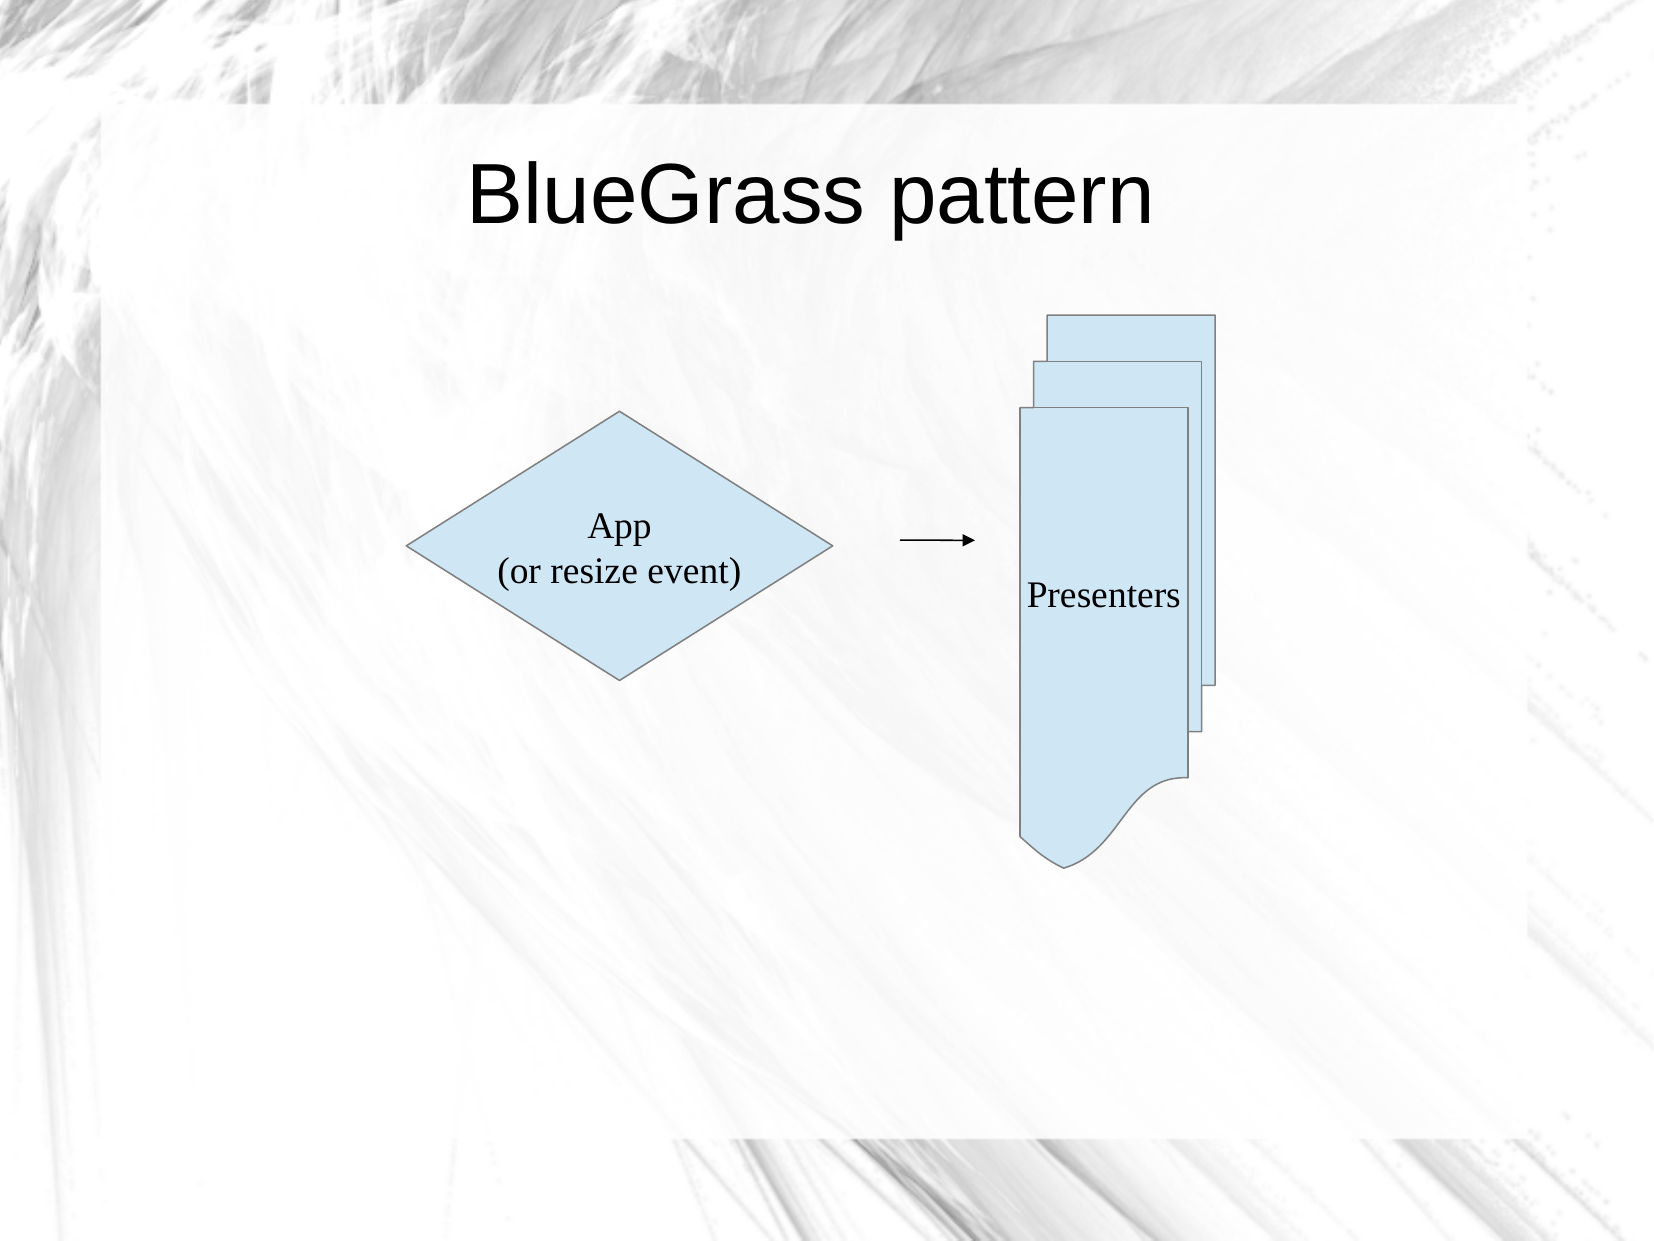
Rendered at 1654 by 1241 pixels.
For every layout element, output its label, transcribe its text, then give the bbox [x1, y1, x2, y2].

text_box Presenters [1020, 315, 1216, 869]
title BlueGrass pattern [118, 112, 1505, 279]
picture [0, 0, 1654, 1241]
text_box App (or resize event) [406, 411, 833, 681]
